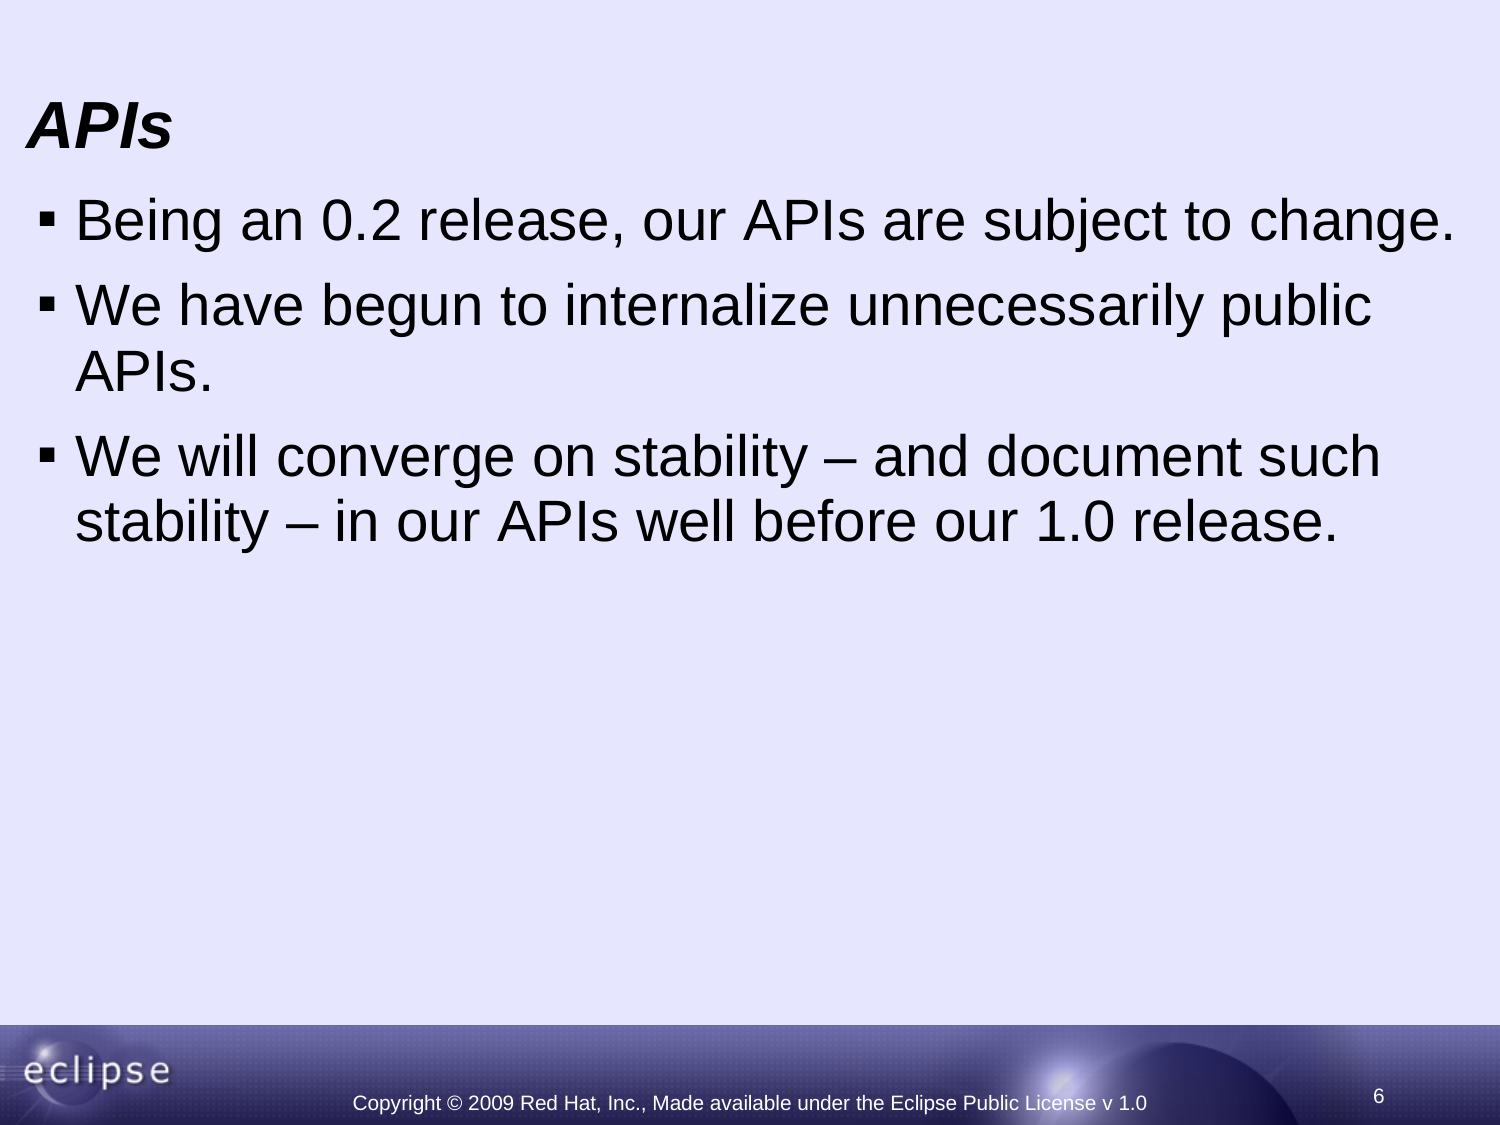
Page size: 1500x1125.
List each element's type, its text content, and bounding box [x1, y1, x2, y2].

list Being an 0.2 release, our APIs are subject to change. We have begun to internalize unnecessarily public APIs. We will converge on stability – and document such stability – in our APIs well before our 1.0 release. [37, 187, 1463, 1021]
title APIs [26, 84, 1474, 172]
picture [0, 1025, 1500, 1125]
